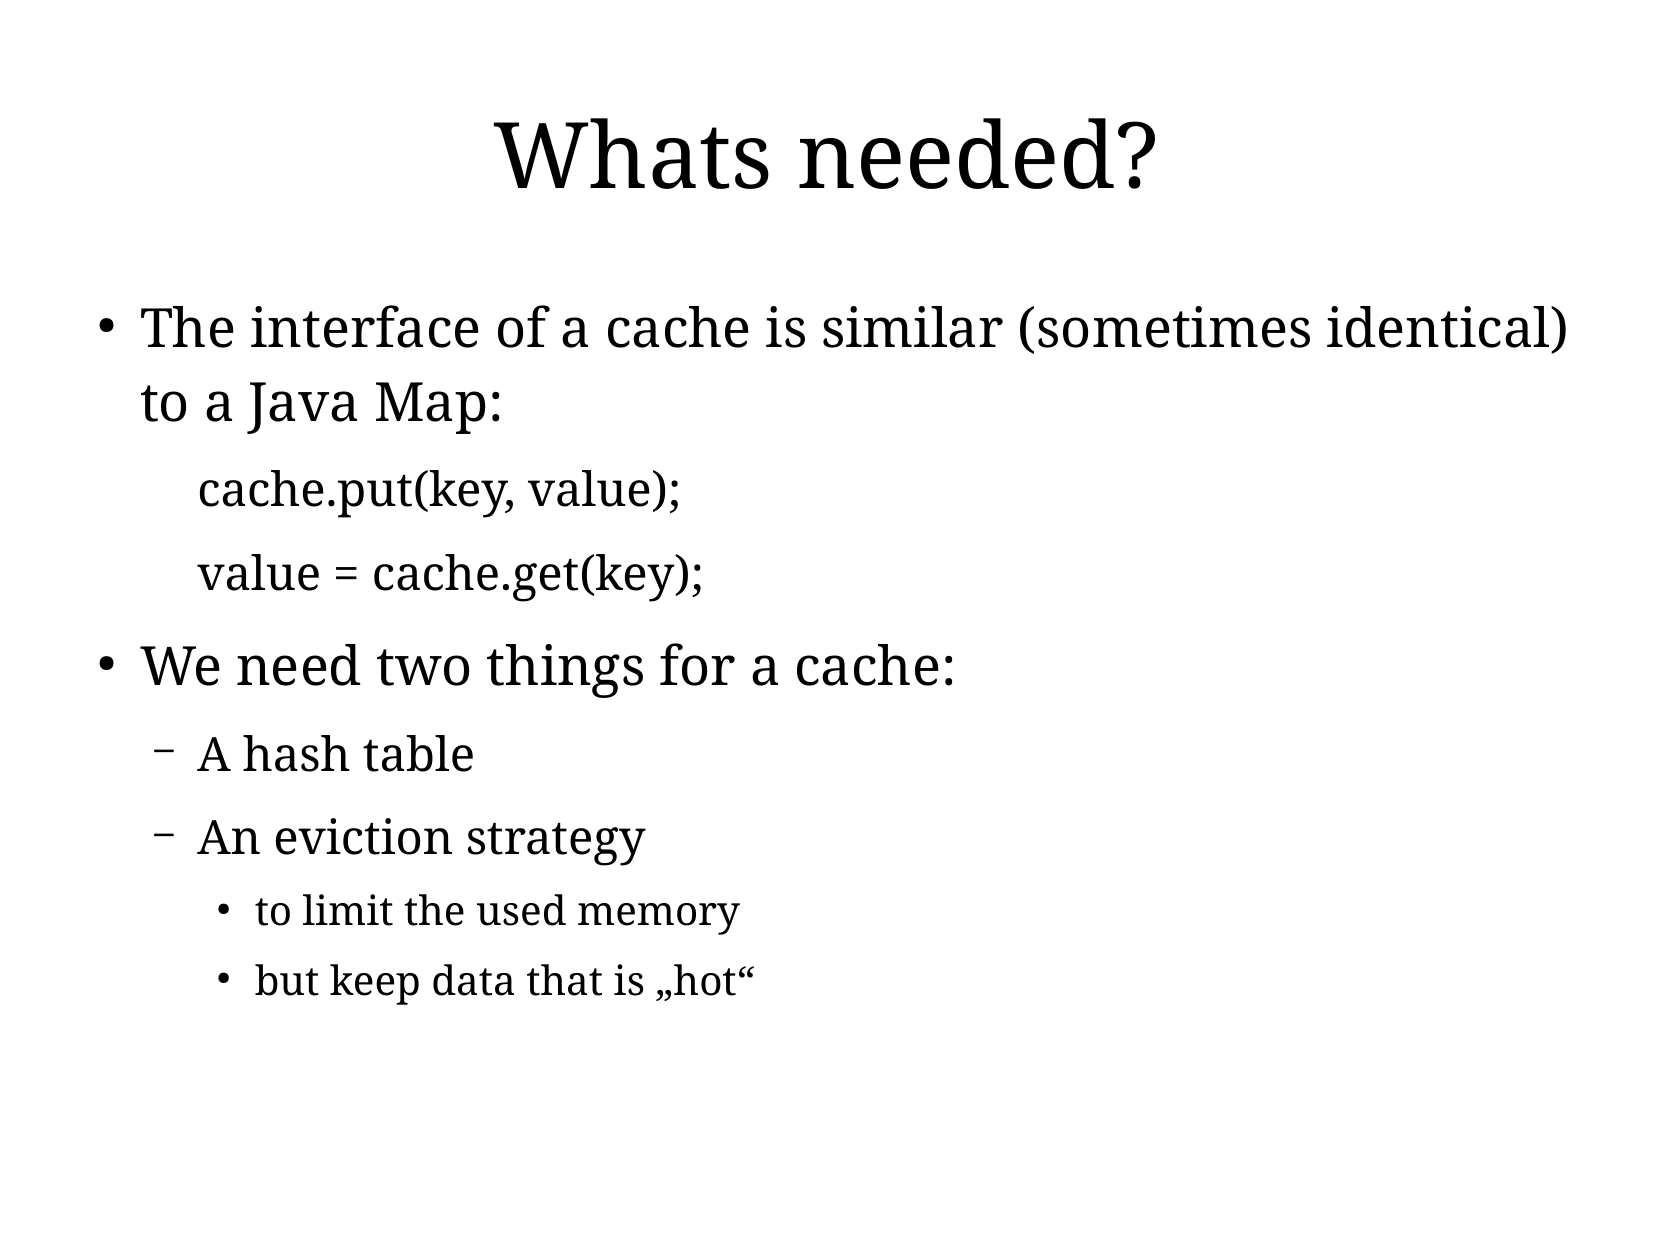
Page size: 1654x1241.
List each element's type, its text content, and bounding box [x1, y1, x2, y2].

list The interface of a cache is similar (sometimes identical) to a Java Map: cache.put(key, value); value = cache.get(key); We need two things for a cache: A hash table An eviction strategy to limit the used memory but keep data that is „hot“ [82, 290, 1571, 1010]
title Whats needed? [82, 49, 1571, 257]
